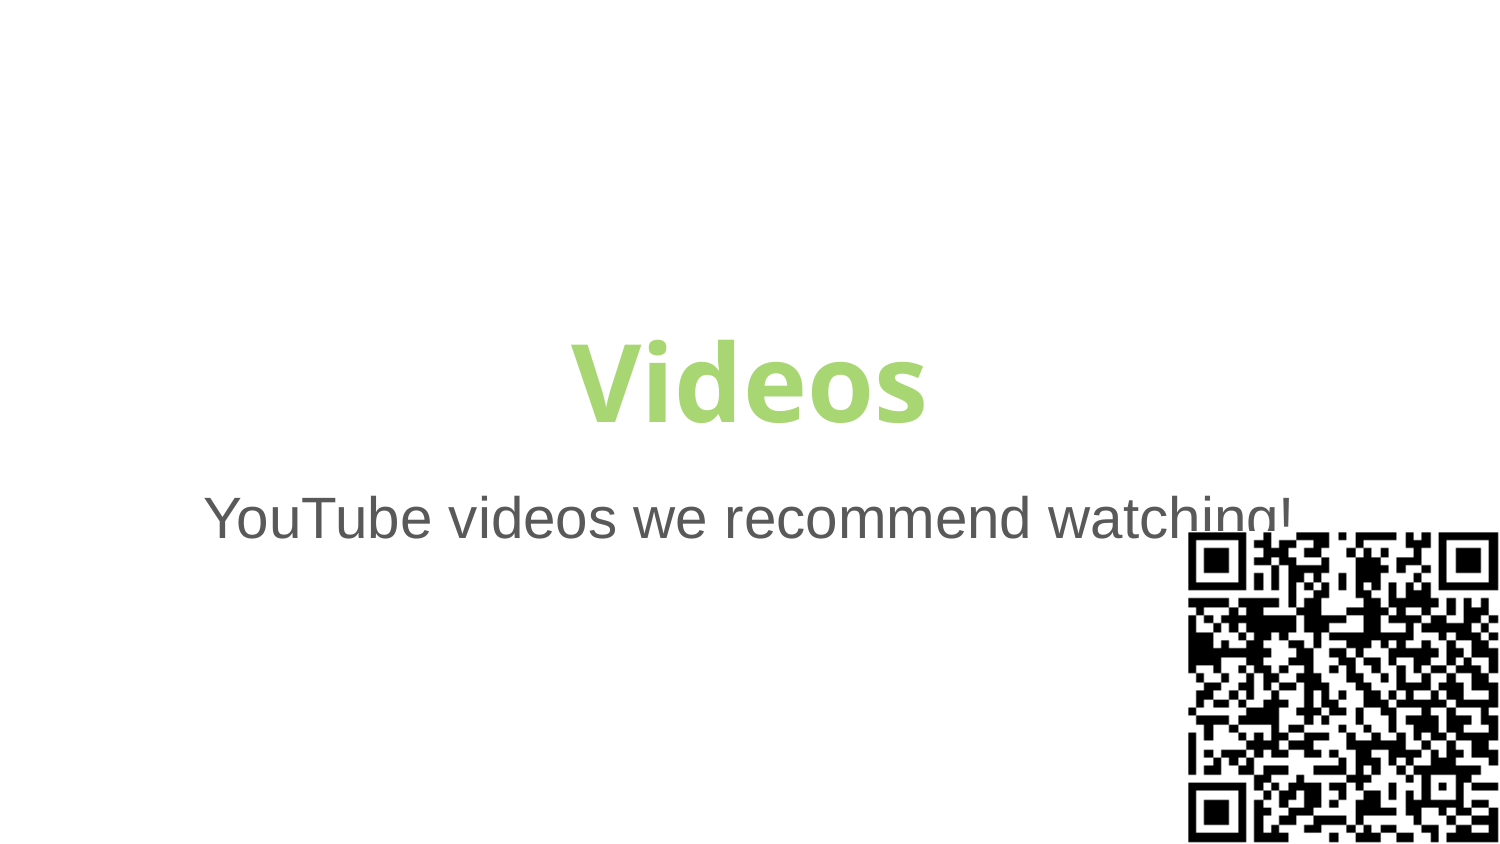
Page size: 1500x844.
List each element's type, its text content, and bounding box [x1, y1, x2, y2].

title Videos [51, 122, 1449, 459]
picture [1187, 531, 1500, 844]
subtitle YouTube videos we recommend watching! [51, 464, 1449, 595]
